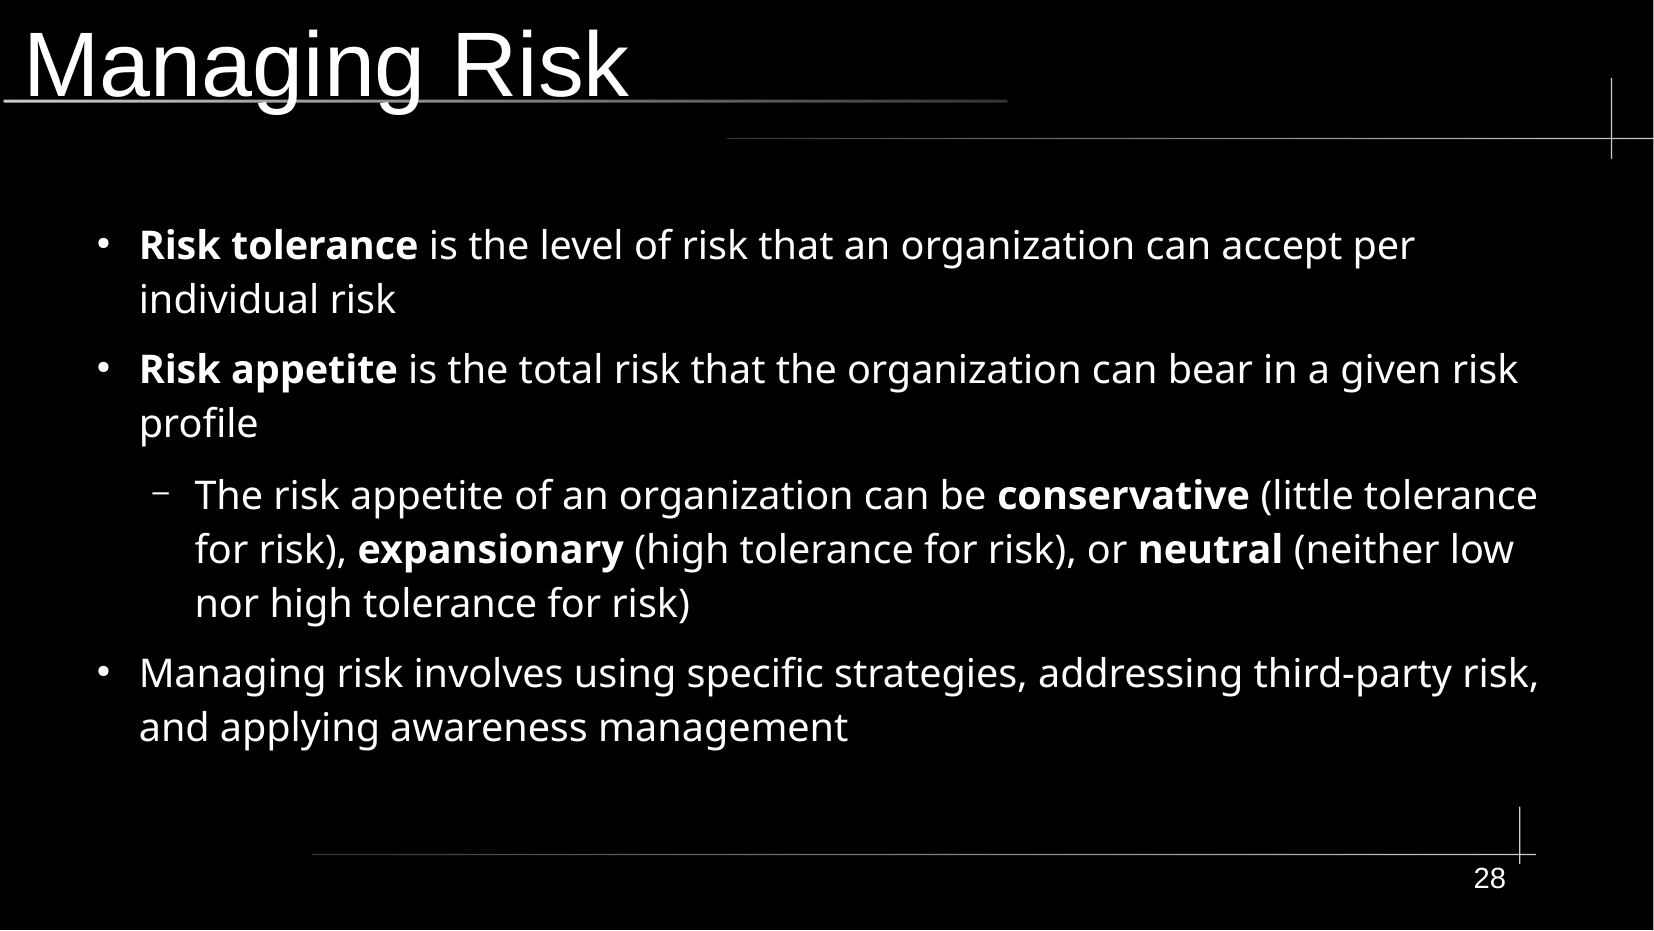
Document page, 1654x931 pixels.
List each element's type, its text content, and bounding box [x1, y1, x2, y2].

title Managing Risk [23, 11, 1589, 119]
list Risk tolerance is the level of risk that an organization can accept per individual risk Risk appetite is the total risk that the organization can bear in a given risk profile The risk appetite of an organization can be conservative (little tolerance for risk), expansionary (high tolerance for risk), or neutral (neither low nor high tolerance for risk) Managing risk involves using specific strategies, addressing third-party risk, and applying awareness management [82, 217, 1571, 758]
